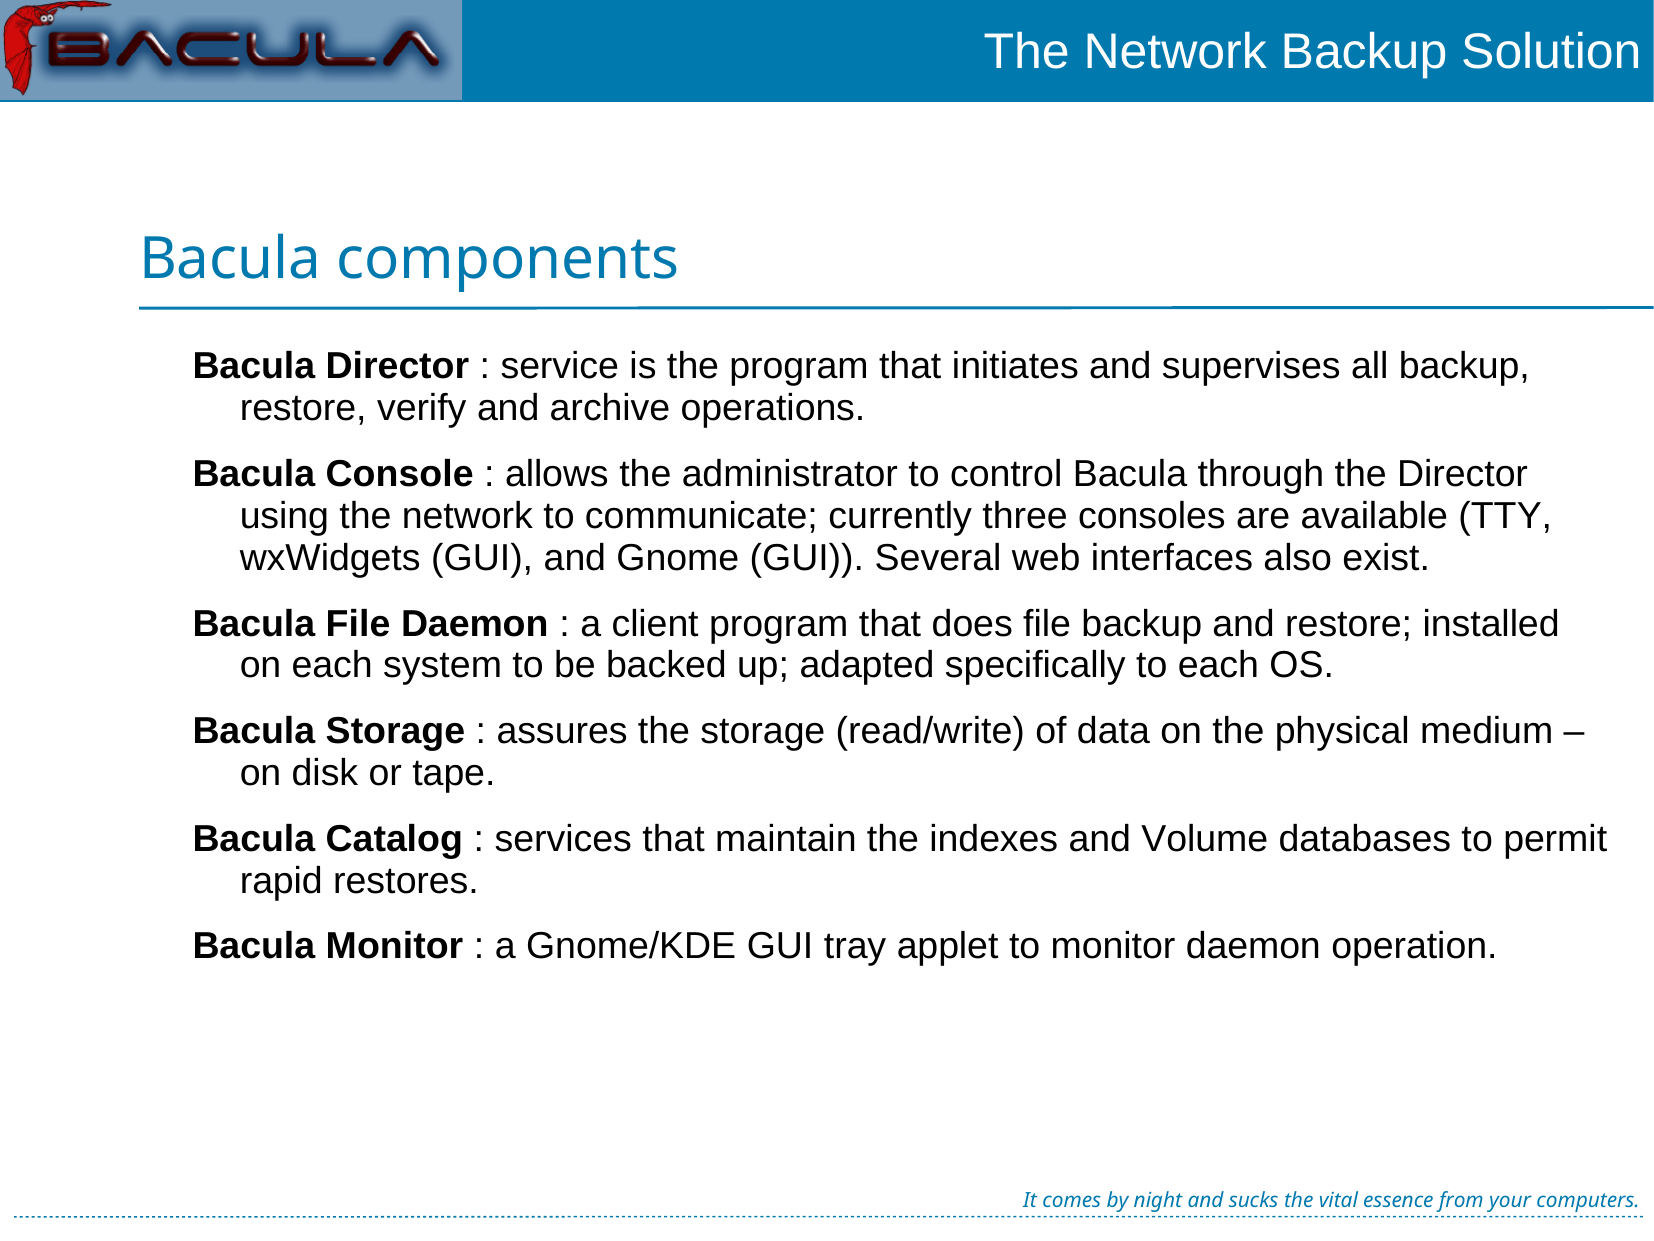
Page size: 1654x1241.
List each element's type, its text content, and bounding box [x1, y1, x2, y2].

picture [0, 0, 461, 99]
list Bacula Director : service is the program that initiates and supervises all backup, restore, verify and archive operations. Bacula Console : allows the administrator to control Bacula through the Director using the network to communicate; currently three consoles are available (TTY, wxWidgets (GUI), and Gnome (GUI)). Several web interfaces also exist. Bacula File Daemon : a client program that does file backup and restore; installed on each system to be backed up; adapted specifically to each OS. Bacula Storage : assures the storage (read/write) of data on the physical medium – on disk or tape. Bacula Catalog : services that maintain the indexes and Volume databases to permit rapid restores. Bacula Monitor : a Gnome/KDE GUI tray applet to monitor daemon operation. [98, 344, 1612, 1194]
title Bacula components [139, 120, 1498, 296]
